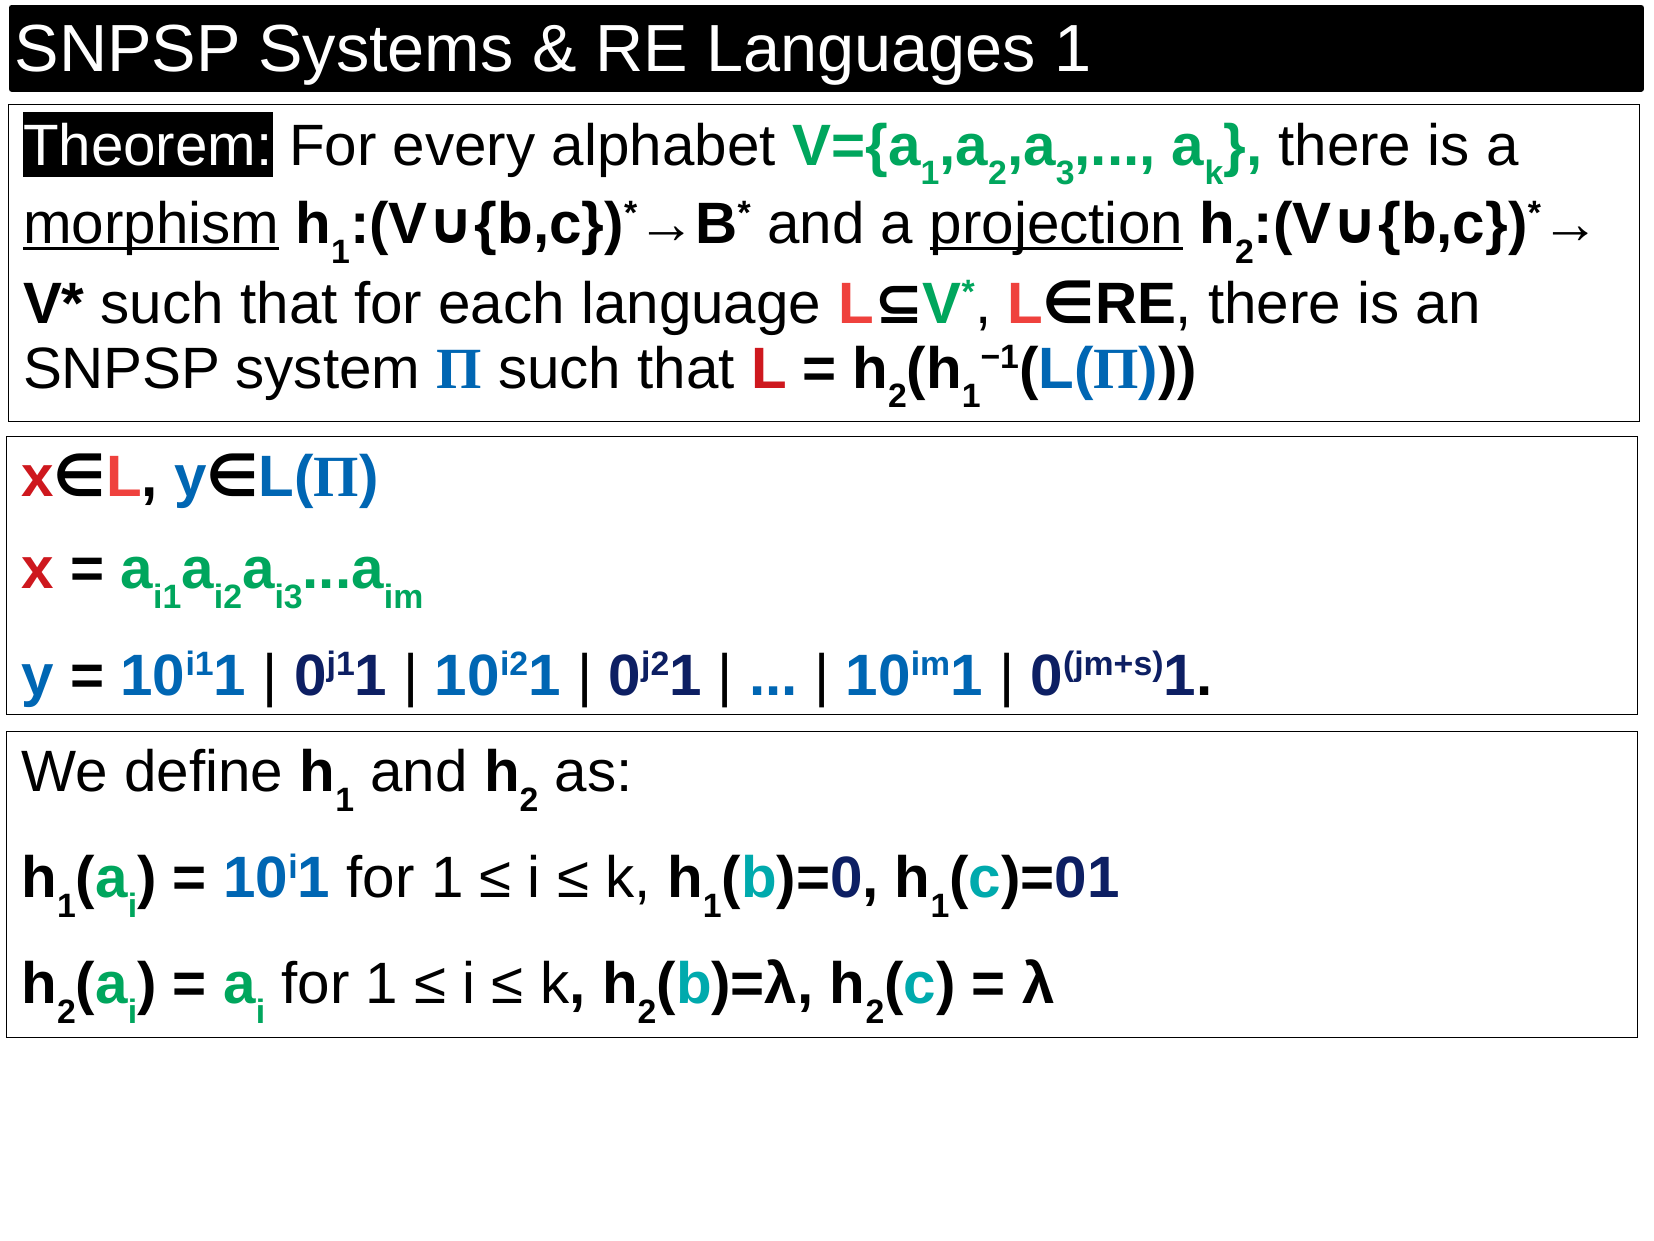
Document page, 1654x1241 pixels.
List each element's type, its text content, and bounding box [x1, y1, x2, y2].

text_box We define h1 and h2 as: h1(ai) = 10i1 for 1 ≤ i ≤ k, h1(b)=0, h1(c)=01 h2(ai) = ai for 1 ≤ i ≤ k, h2(b)=λ, h2(c) = λ [6, 731, 1638, 1038]
text_box x∈L, y∈L(Π) x = ai1ai2ai3...aim y = 10i11 | 0j11 | 10i21 | 0j21 | ... | 10im1 | 0(jm+s)1. [6, 436, 1638, 715]
text_box Theorem: For every alphabet V={a1,a2,a3,..., ak}, there is a morphism h1:(V∪{b,c})*→B* and a projection h2:(V∪{b,c})*→ V* such that for each language L⊆V*, L∈RE, there is an SNPSP system Π such that L = h2(h1−1(L(Π))) [8, 104, 1640, 422]
title SNPSP Systems & RE Languages 1 [11, 7, 1642, 89]
